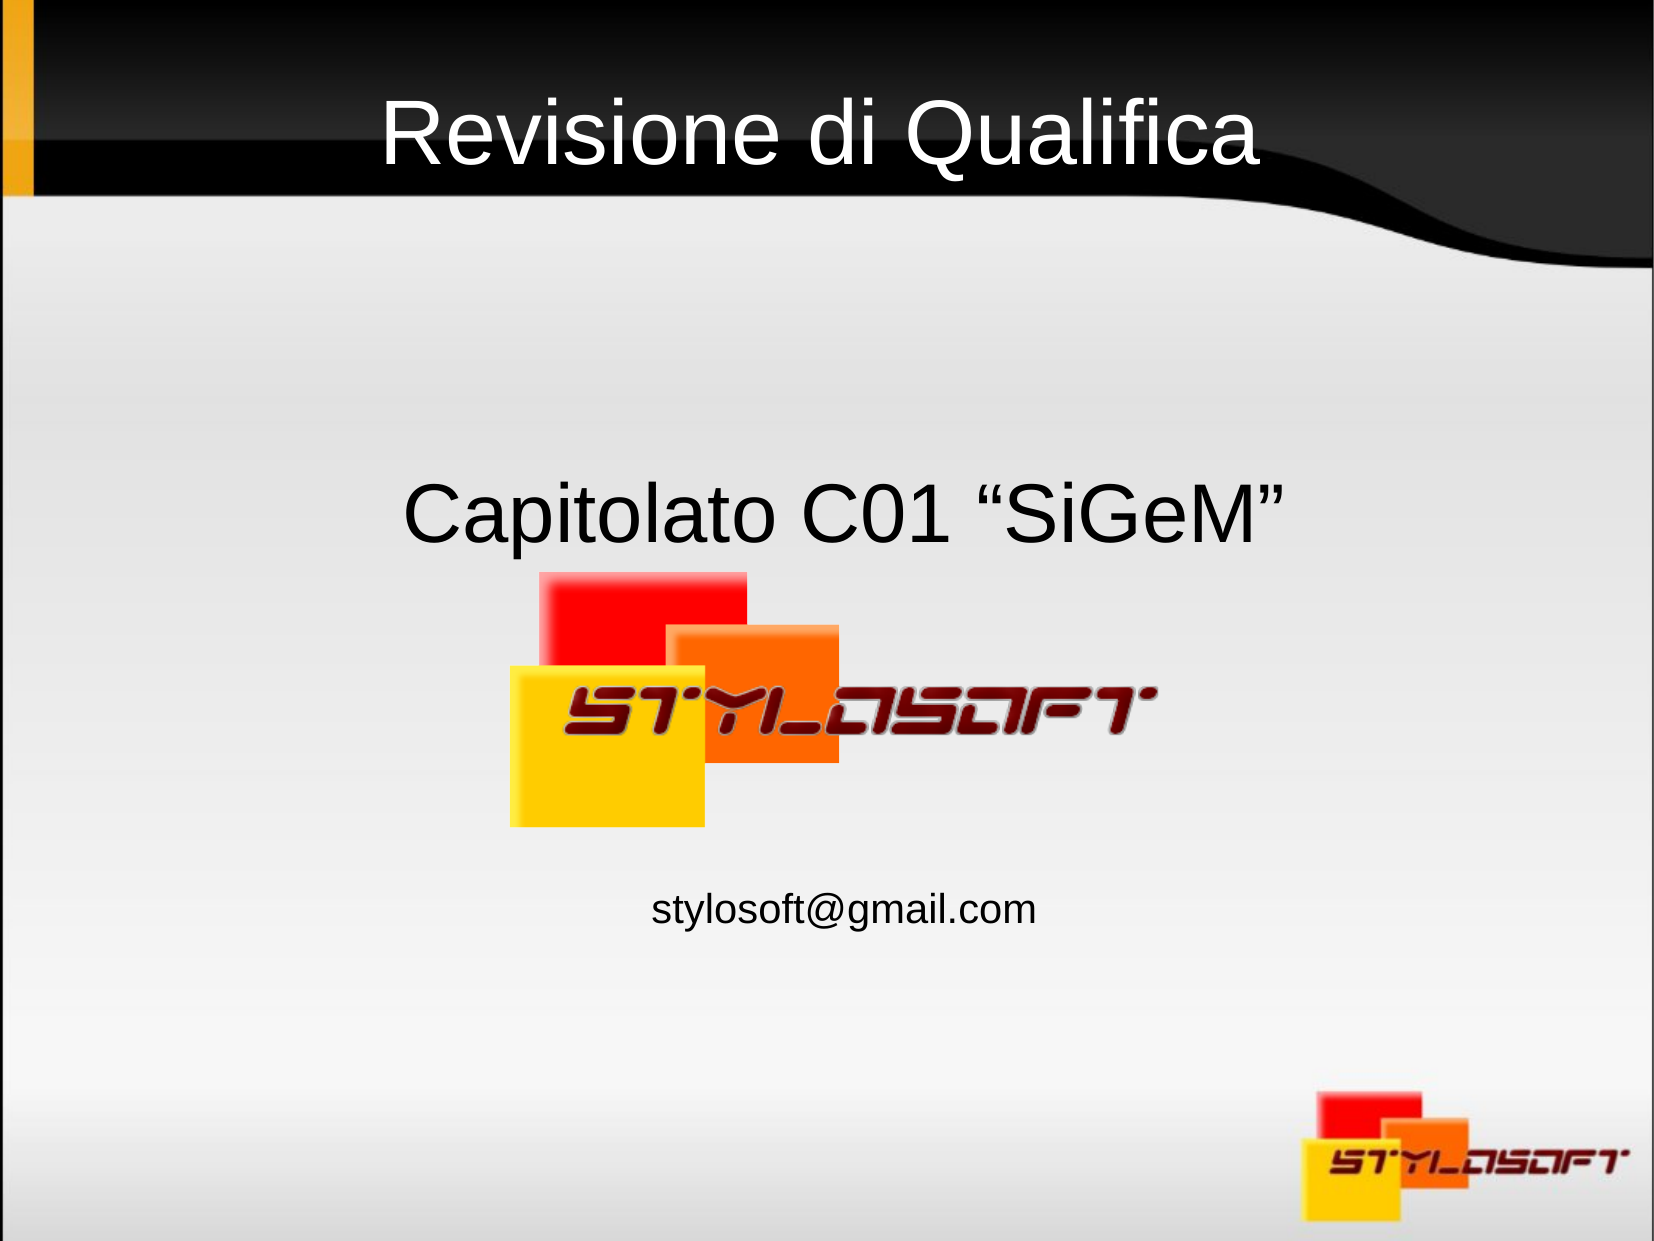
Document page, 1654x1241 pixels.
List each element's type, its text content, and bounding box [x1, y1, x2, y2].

subtitle Capitolato C01 “SiGeM” stylosoft@gmail.com [82, 290, 1571, 1109]
title Revisione di Qualifica [76, 29, 1565, 237]
picture [0, 0, 1654, 1241]
